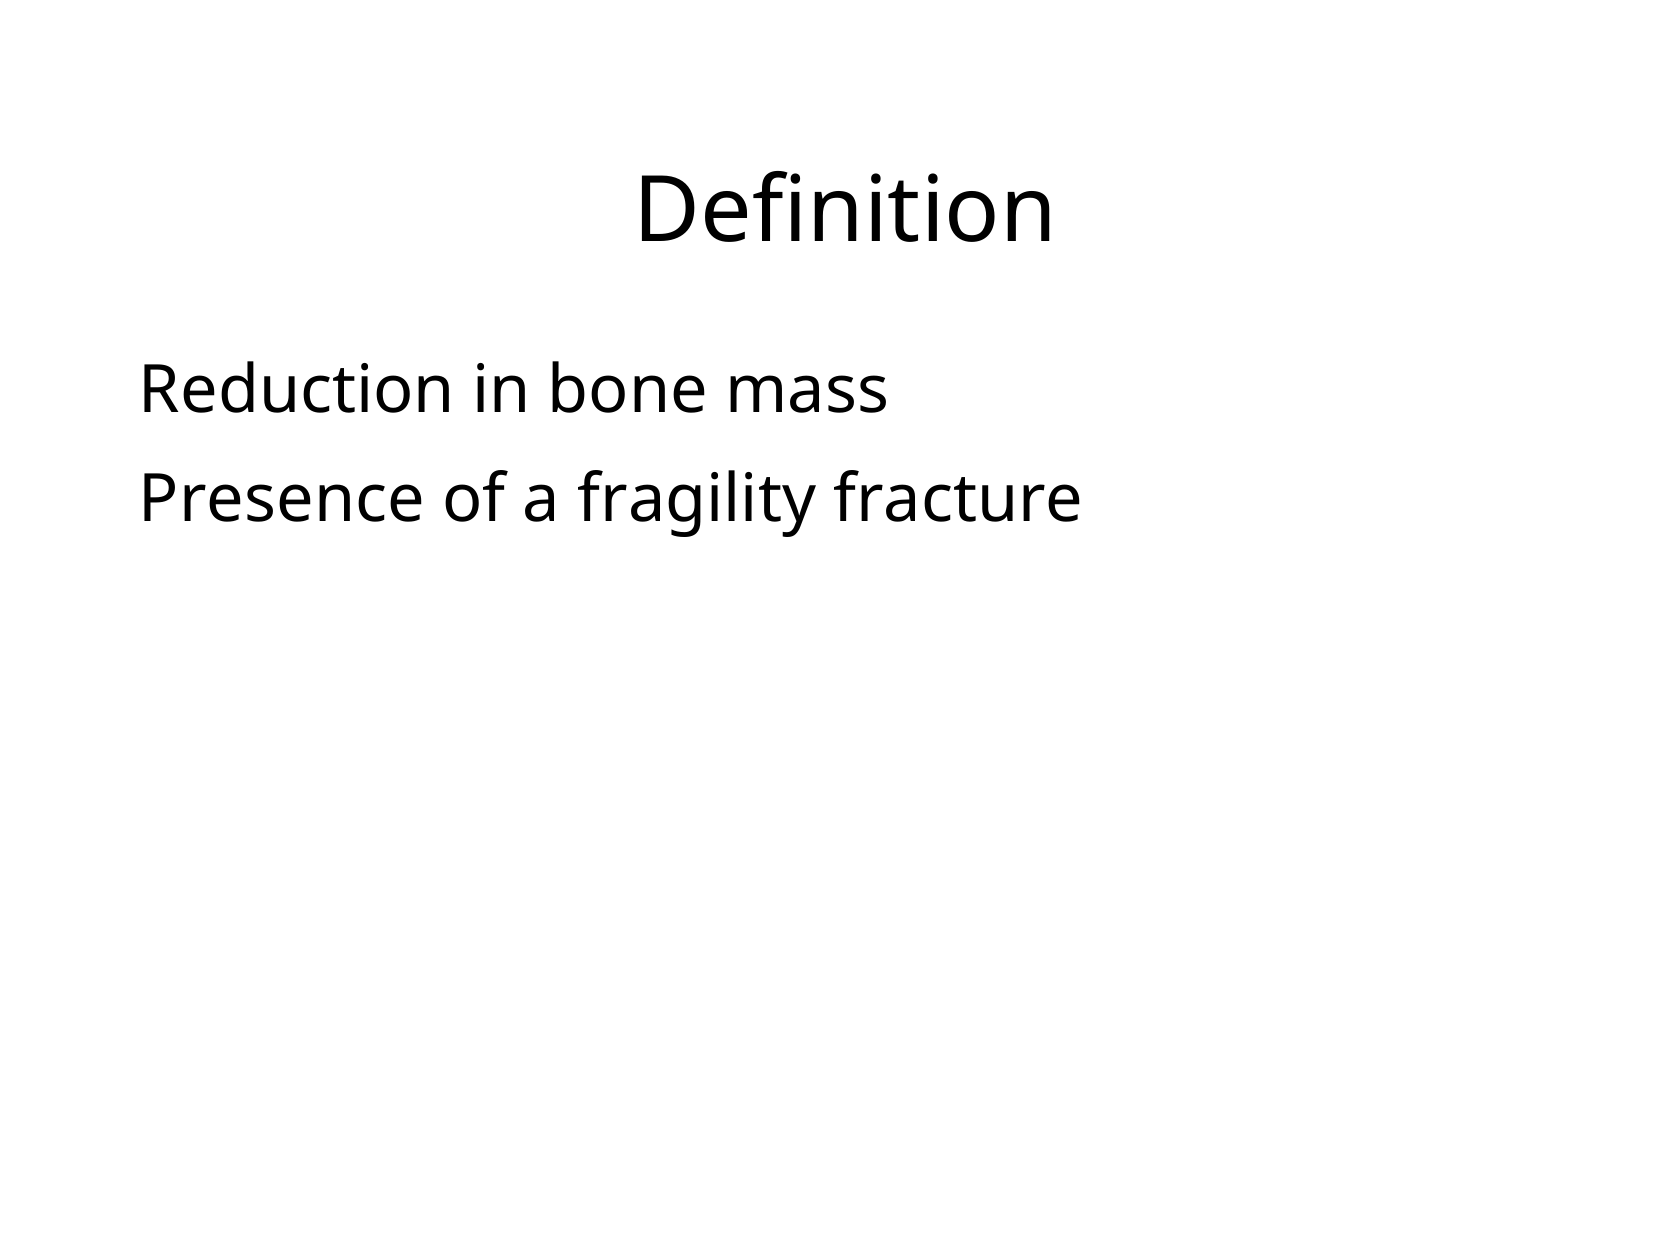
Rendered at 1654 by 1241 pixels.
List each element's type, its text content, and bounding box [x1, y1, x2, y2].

title Definition [121, 153, 1534, 261]
list Reduction in bone mass Presence of a fragility fracture [121, 344, 1534, 520]
